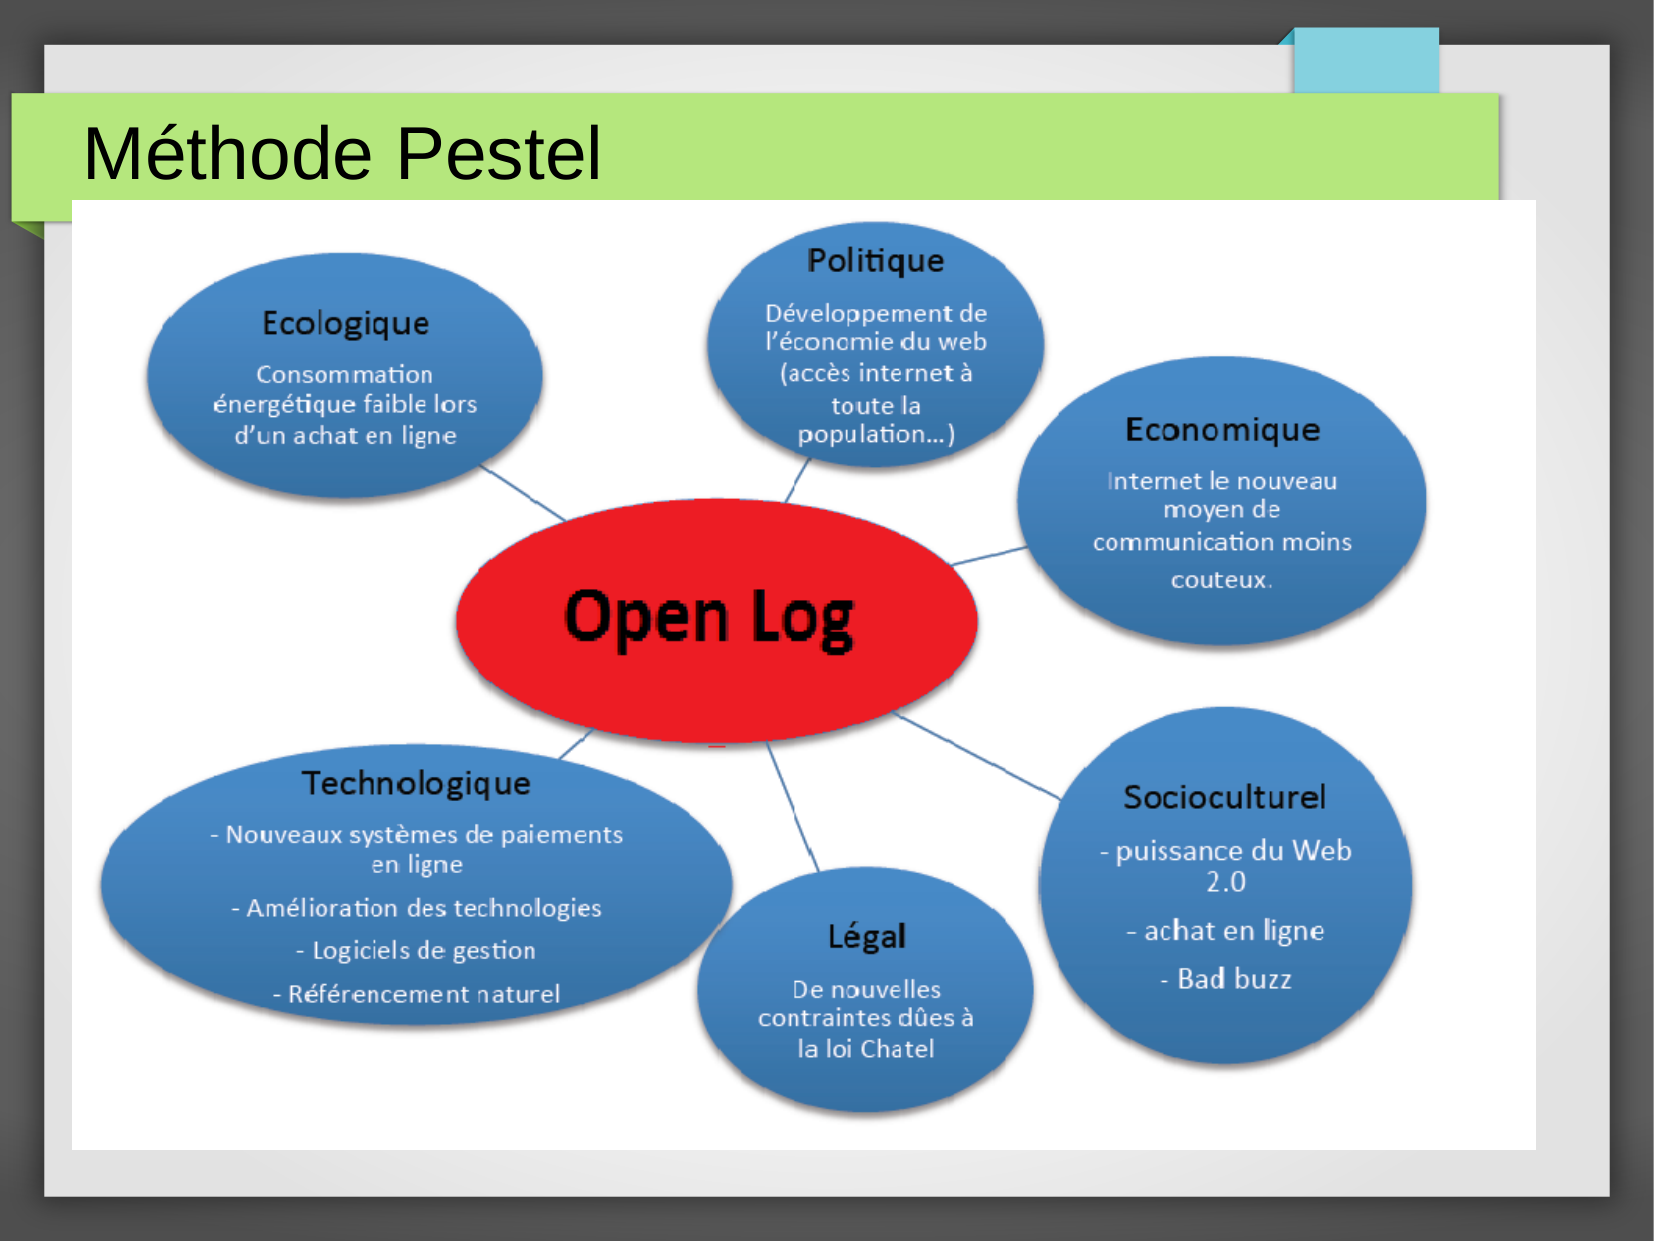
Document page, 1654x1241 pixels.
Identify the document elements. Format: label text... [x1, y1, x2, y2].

title Méthode Pestel [82, 94, 1264, 200]
picture [0, 0, 1654, 1241]
